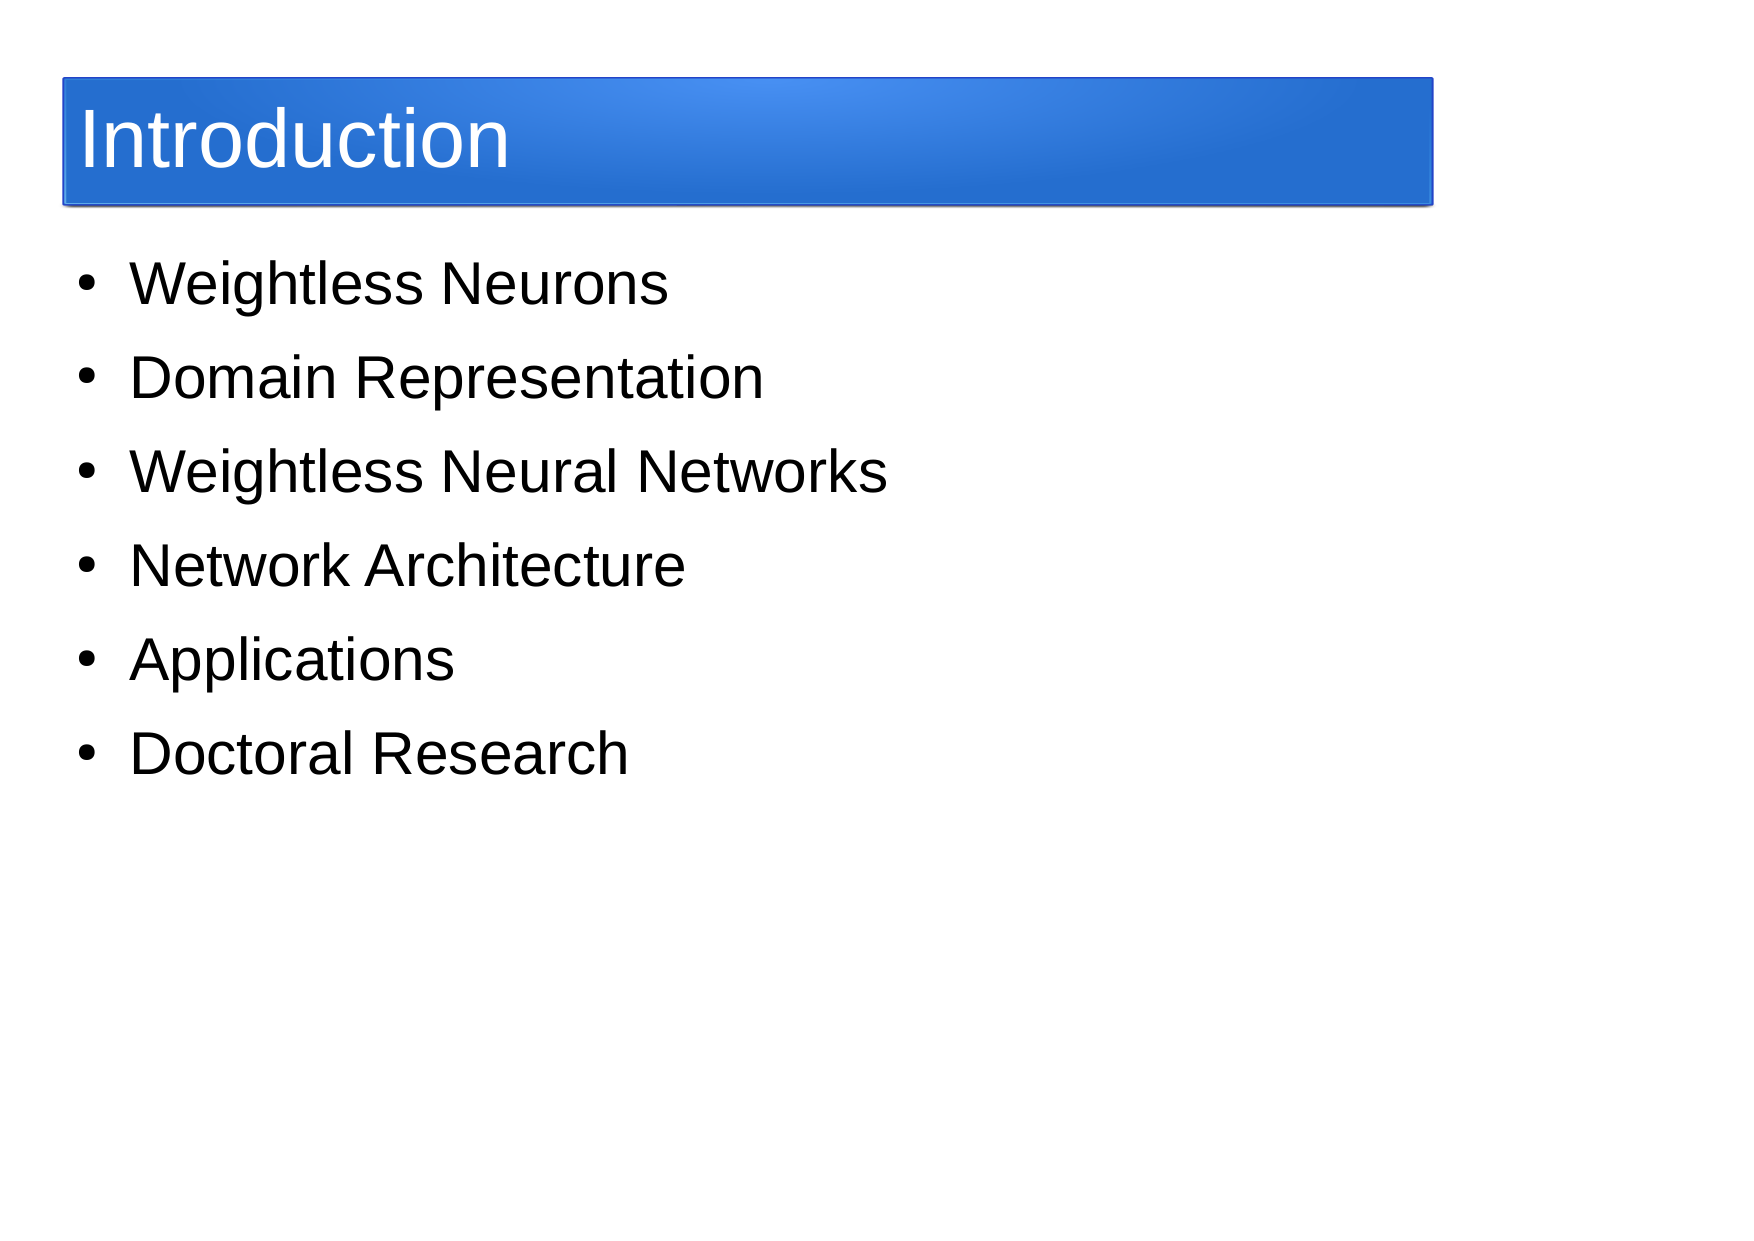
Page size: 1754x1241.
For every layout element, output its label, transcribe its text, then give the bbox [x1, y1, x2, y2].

picture [58, 77, 1439, 209]
list Weightless Neurons Domain Representation Weightless Neural Networks Network Architecture Applications Doctoral Research [58, 249, 1665, 1182]
title Introduction [78, 80, 1429, 198]
